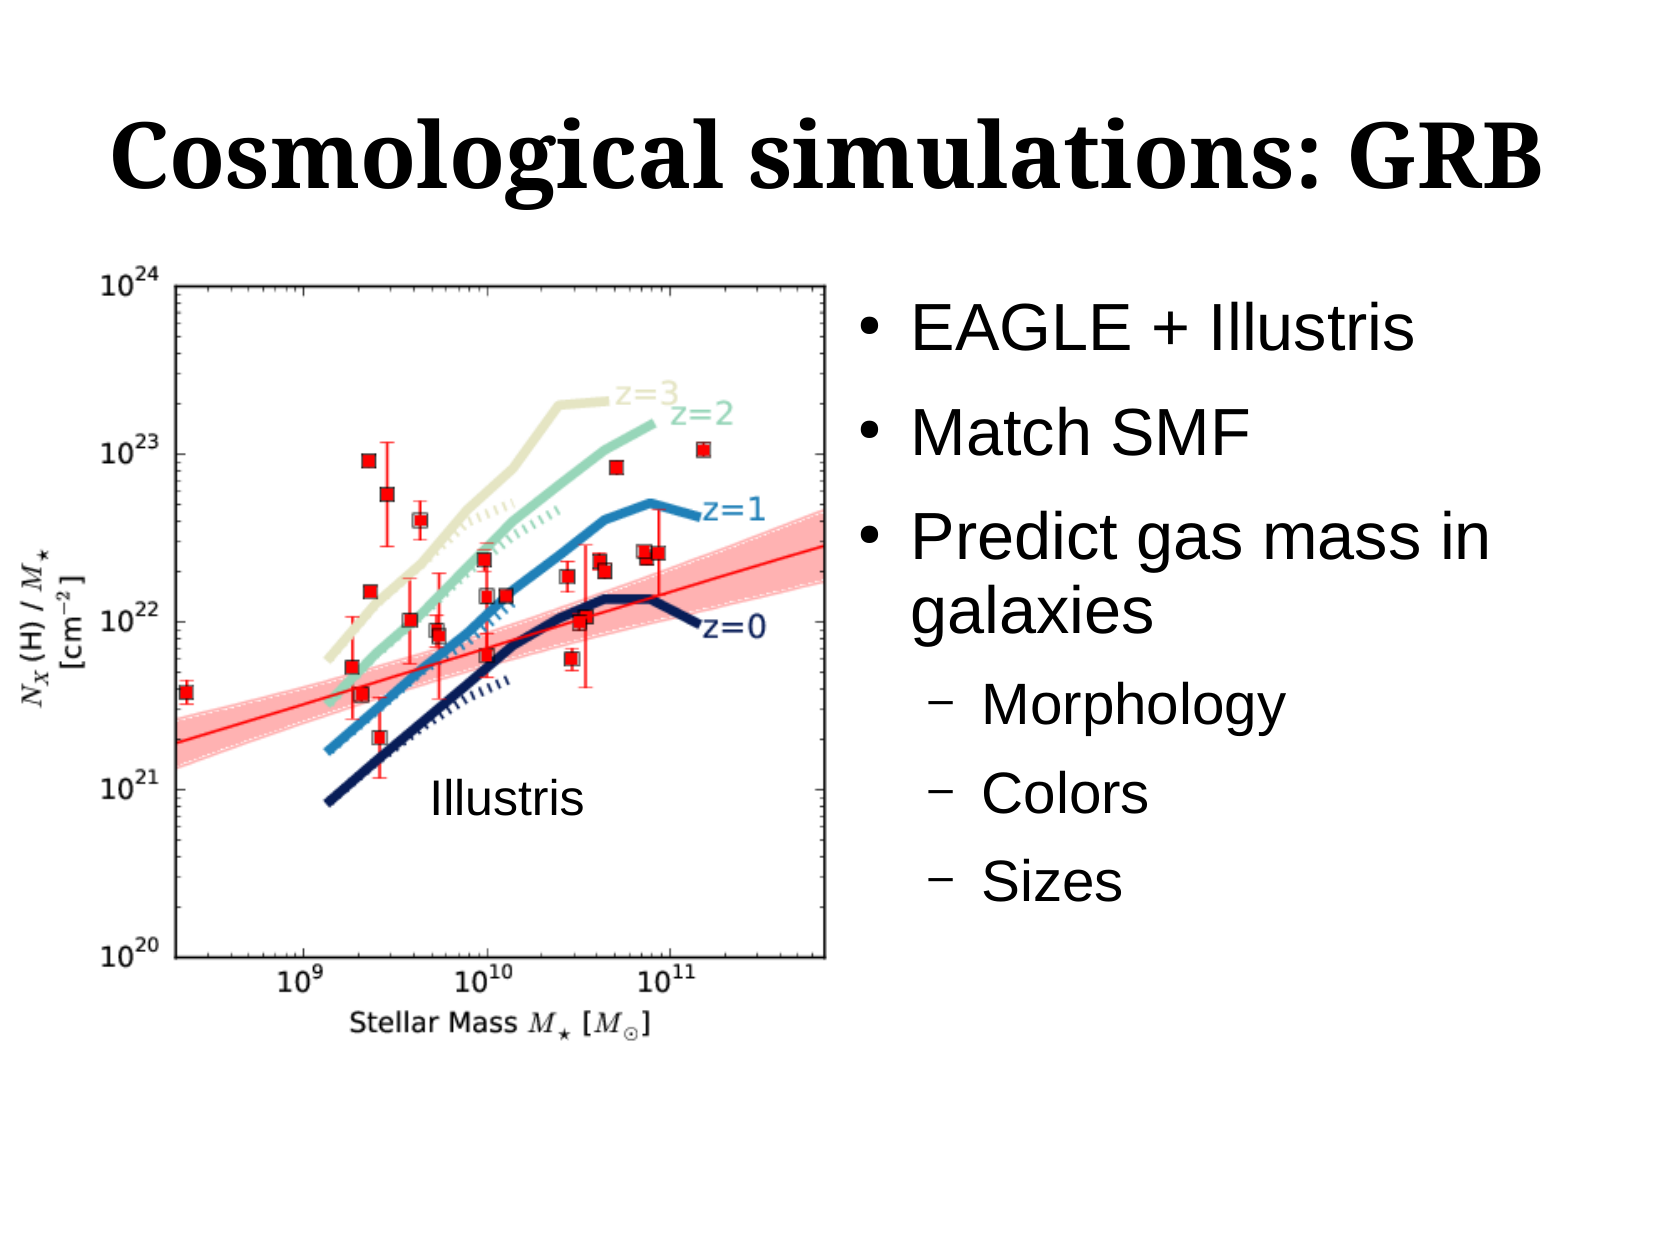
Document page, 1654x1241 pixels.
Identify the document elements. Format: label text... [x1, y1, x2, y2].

list EAGLE + Illustris Match SMF Predict gas mass in galaxies Morphology Colors Sizes [842, 290, 1571, 1010]
text_box Illustris [414, 762, 730, 834]
title Cosmological simulations: GRB [82, 44, 1571, 262]
picture [0, 254, 842, 1061]
